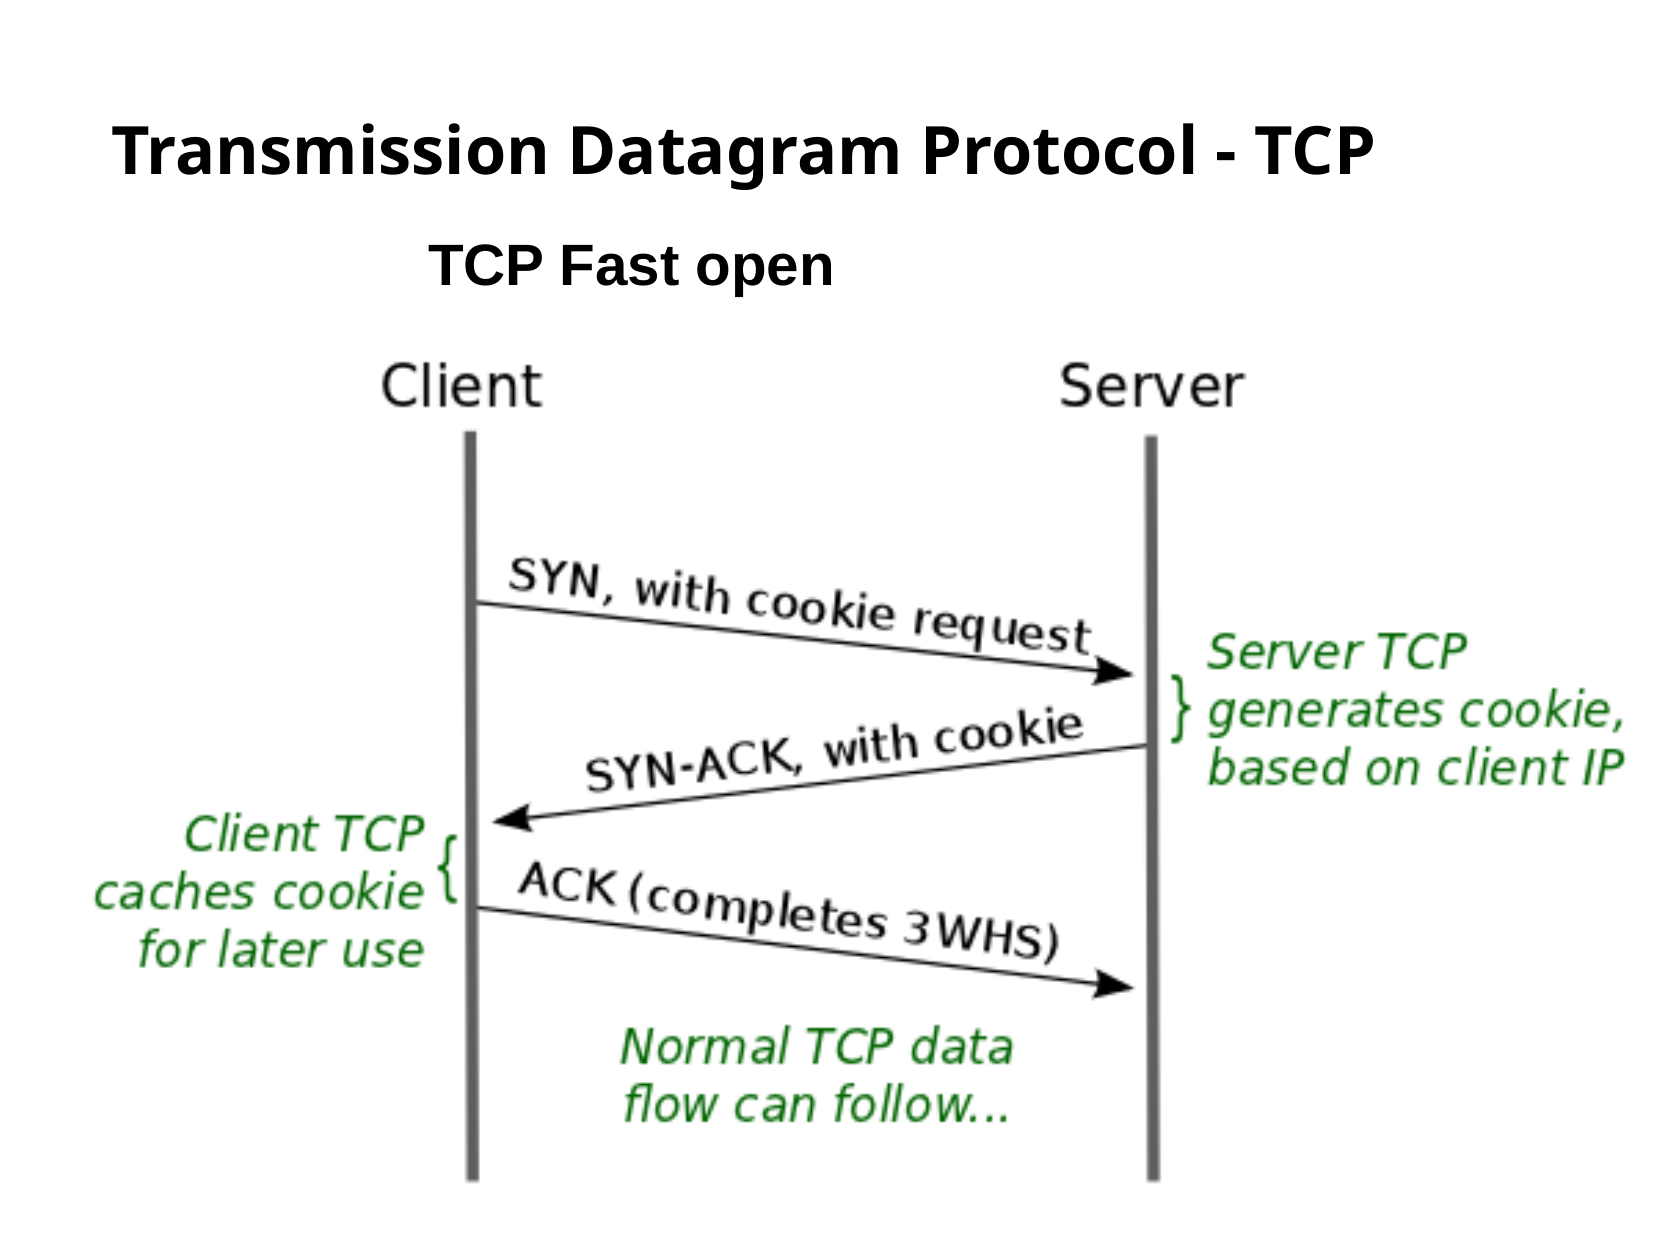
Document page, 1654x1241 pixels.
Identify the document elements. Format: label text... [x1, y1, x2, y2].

picture [0, 345, 1654, 1201]
title Transmission Datagram Protocol - TCP [0, 49, 1489, 257]
text_box TCP Fast open [413, 225, 868, 305]
